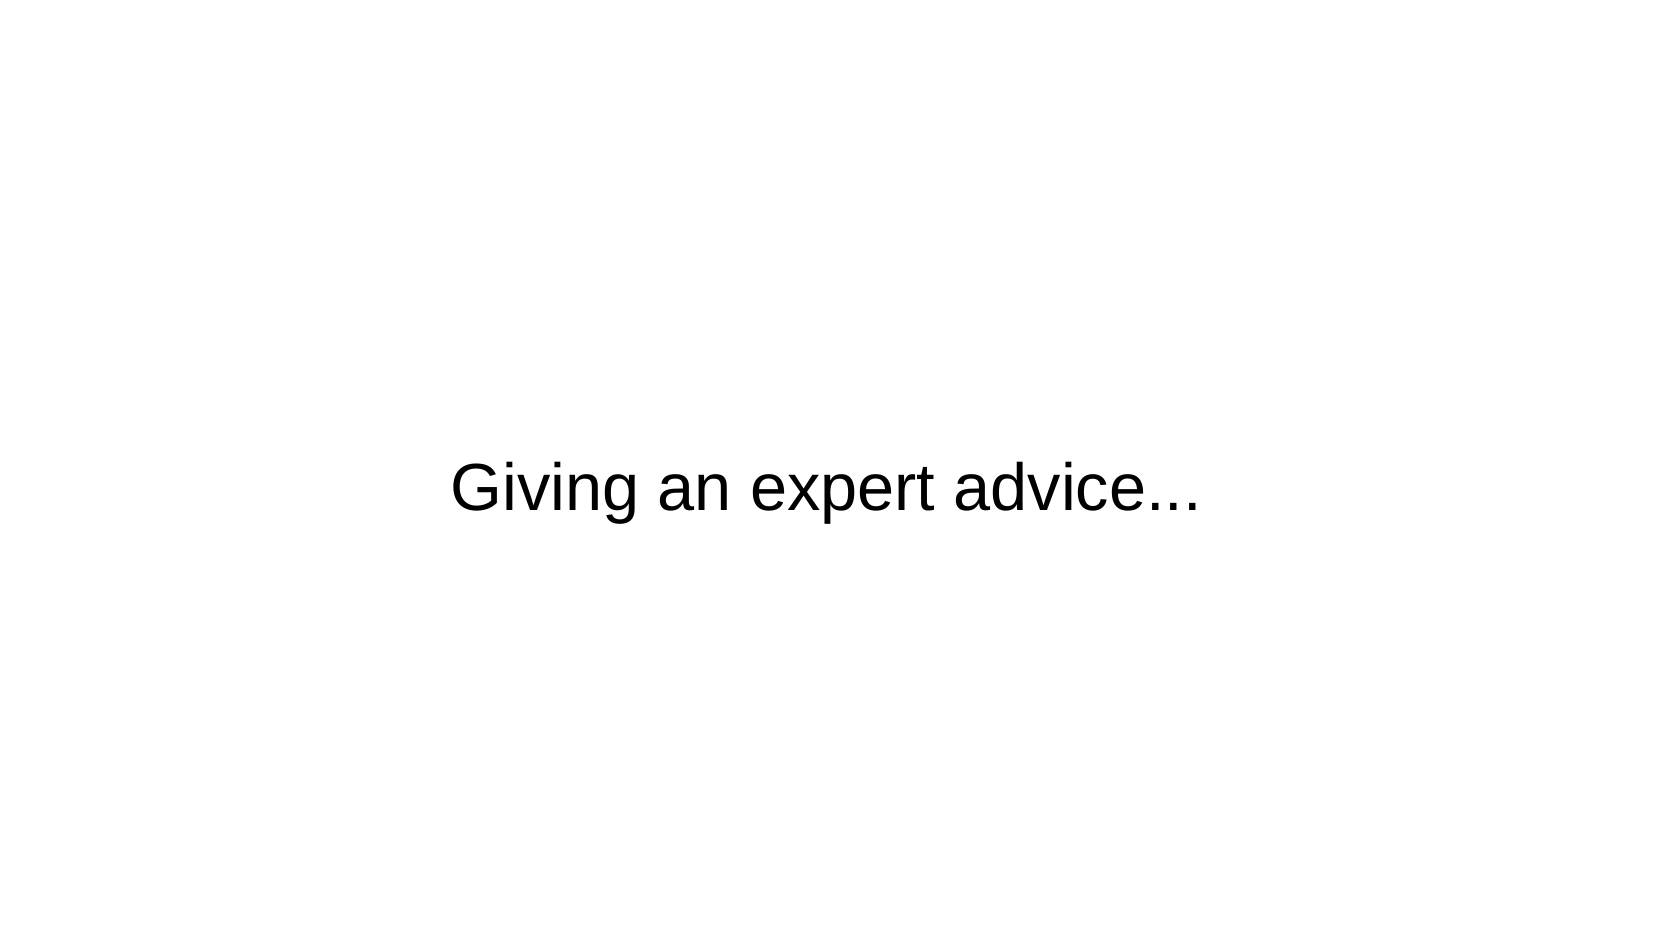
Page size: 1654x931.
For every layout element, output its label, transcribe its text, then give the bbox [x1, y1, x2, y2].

subtitle Giving an expert advice... [82, 217, 1571, 758]
